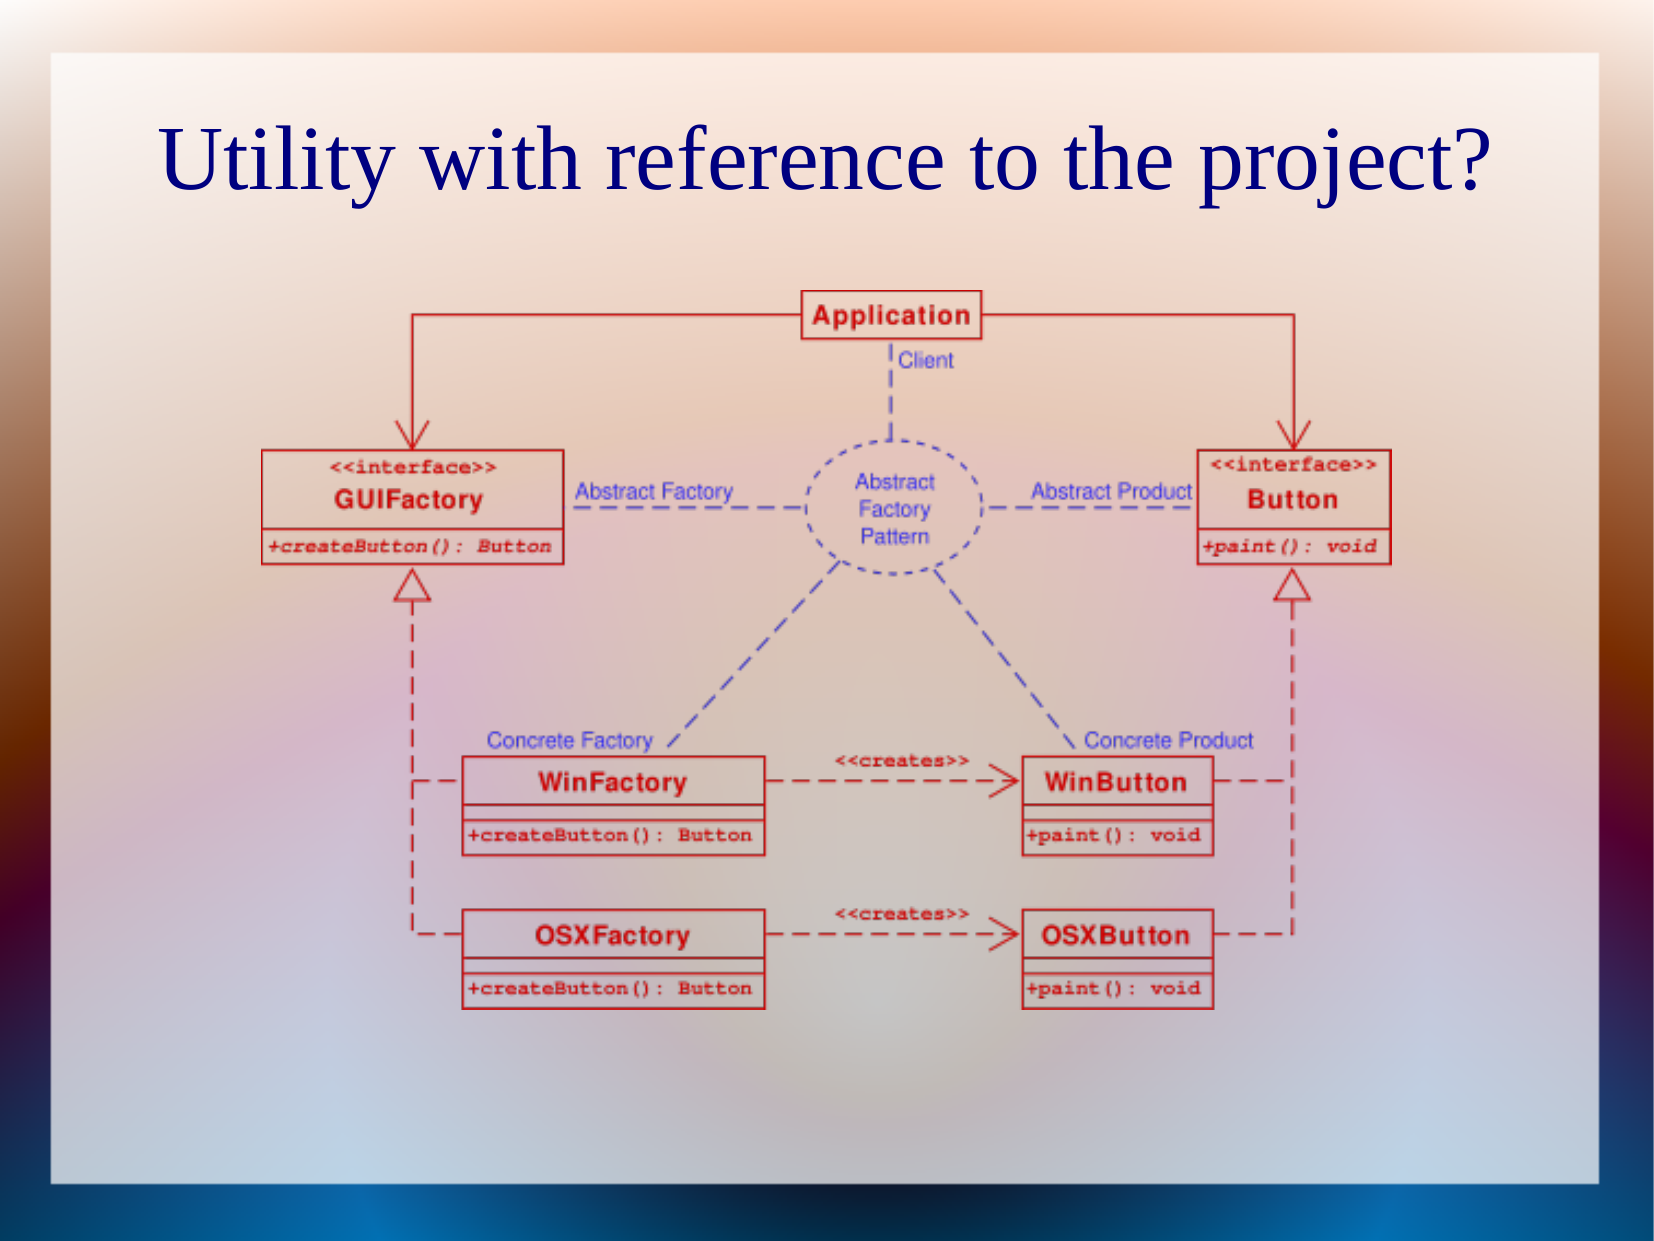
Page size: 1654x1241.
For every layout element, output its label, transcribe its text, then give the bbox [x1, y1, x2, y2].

picture [0, 0, 1654, 1241]
title Utility with reference to the project? [82, 55, 1571, 263]
